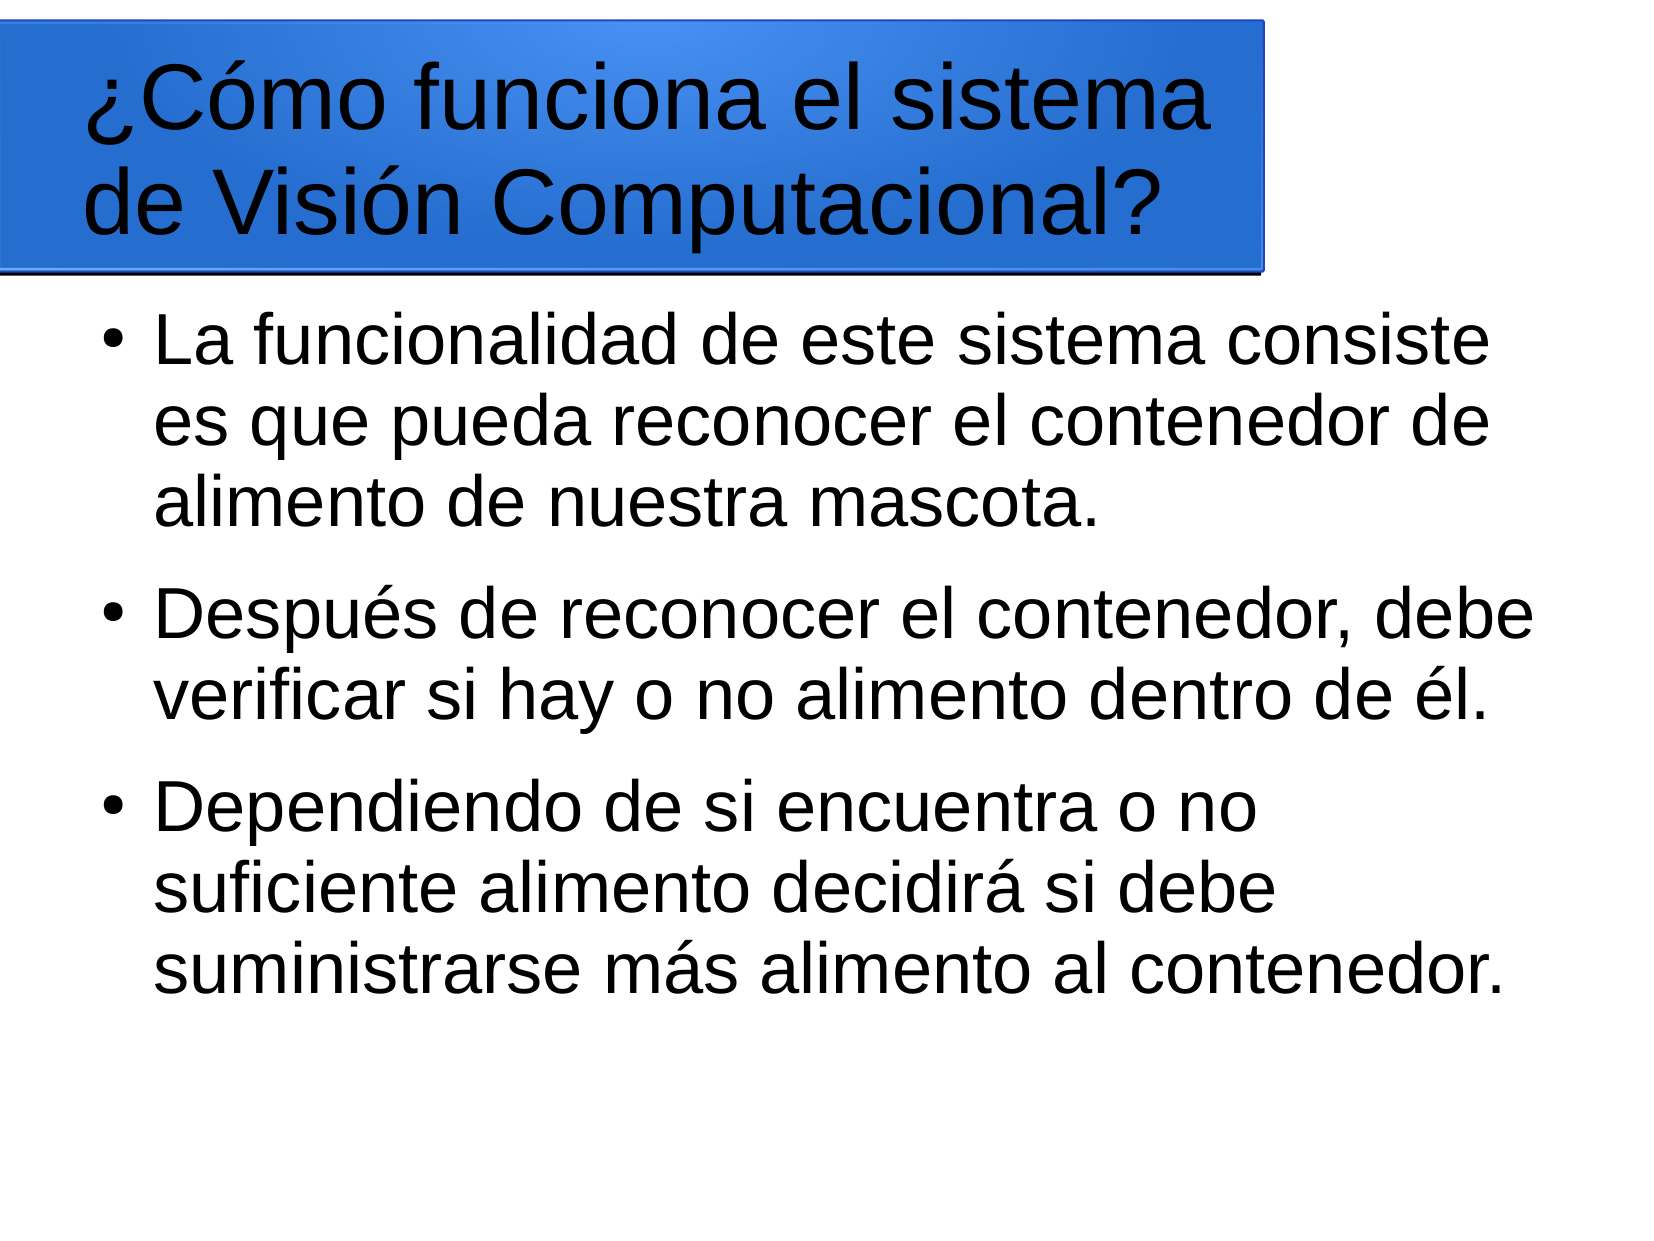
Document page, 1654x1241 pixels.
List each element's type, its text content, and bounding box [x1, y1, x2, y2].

title ¿Cómo funciona el sistema de Visión Computacional? [82, 45, 1235, 254]
list La funcionalidad de este sistema consiste es que pueda reconocer el contenedor de alimento de nuestra mascota. Después de reconocer el contenedor, debe verificar si hay o no alimento dentro de él. Dependiendo de si encuentra o no suficiente alimento decidirá si debe suministrarse más alimento al contenedor. [82, 299, 1571, 1019]
